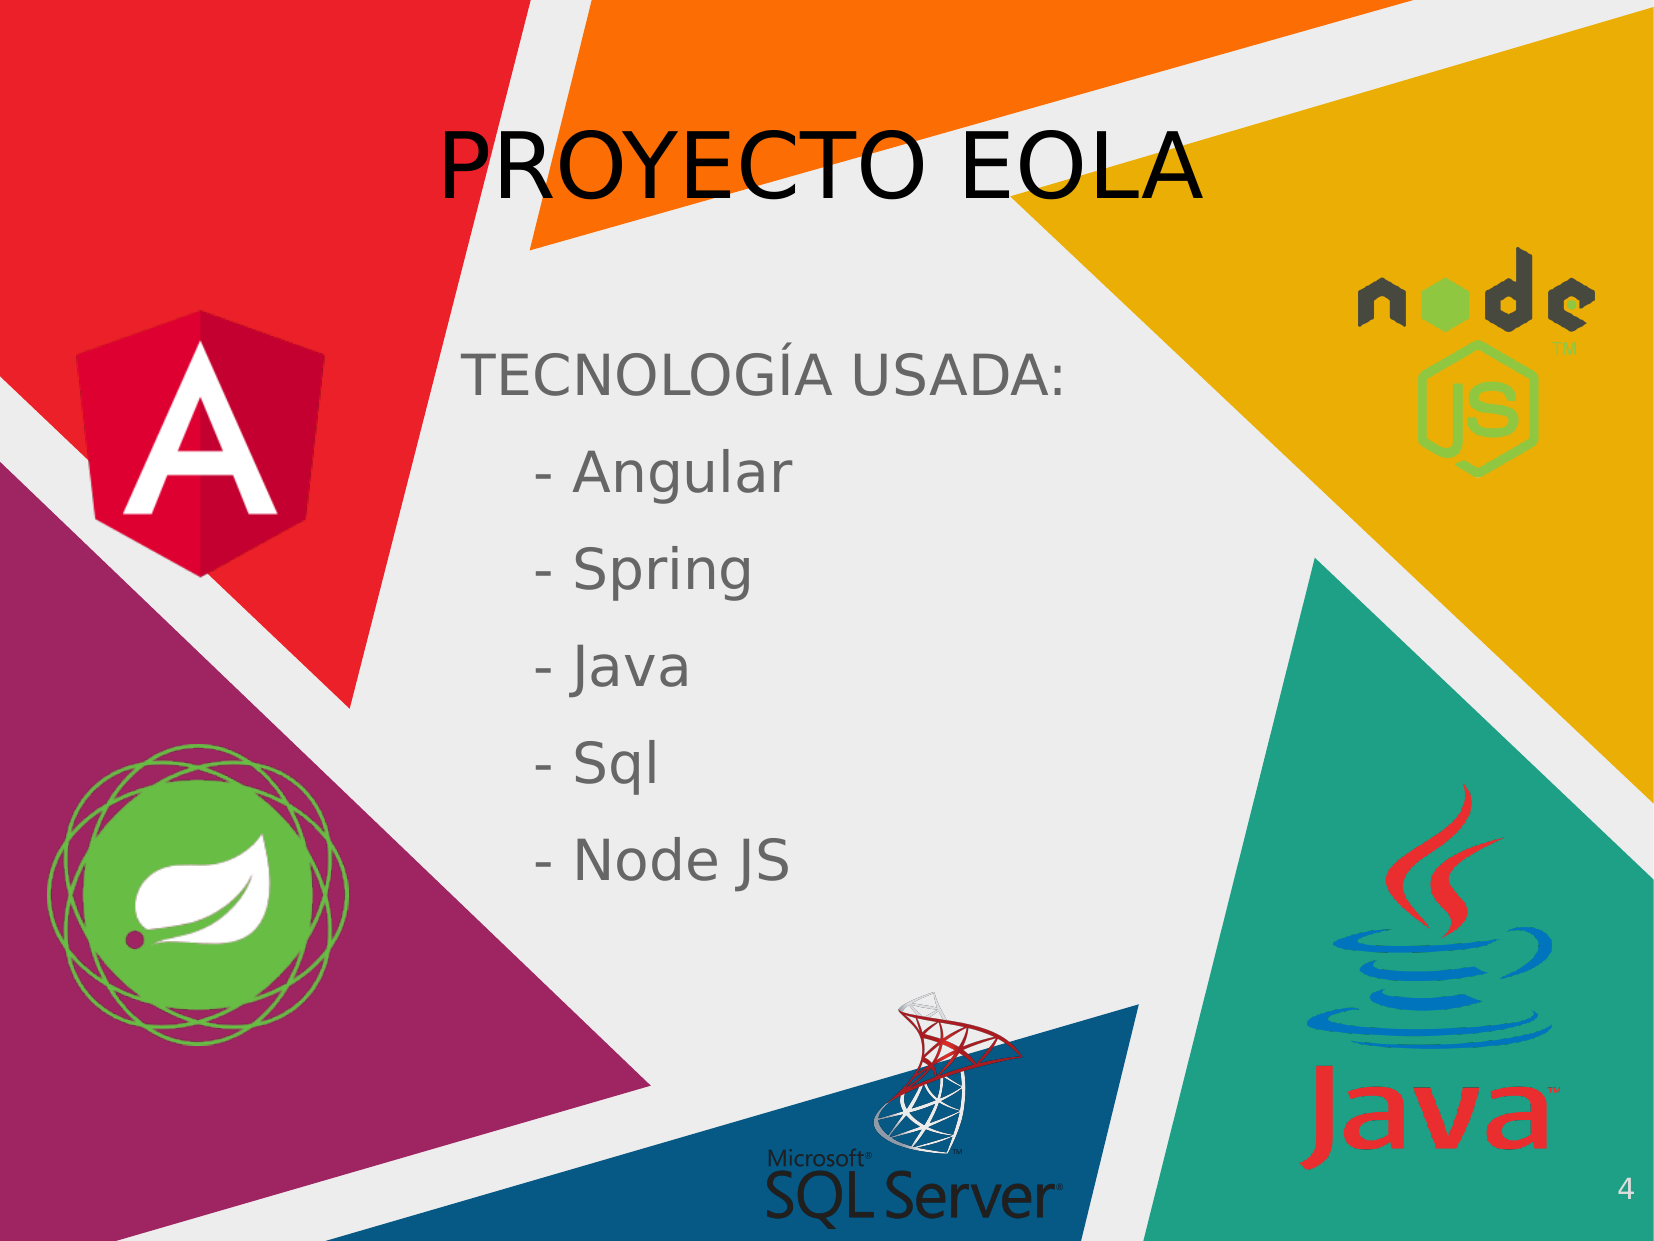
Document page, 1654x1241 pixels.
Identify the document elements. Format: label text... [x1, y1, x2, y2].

picture [1299, 783, 1560, 1170]
picture [47, 744, 349, 1046]
picture [1358, 247, 1595, 485]
picture [34, 271, 367, 604]
title PROYECTO EOLA [224, 38, 1418, 296]
picture [767, 992, 1063, 1229]
list TECNOLOGÍA USADA: - Angular - Spring - Java - Sql - Node JS [401, 342, 1264, 899]
